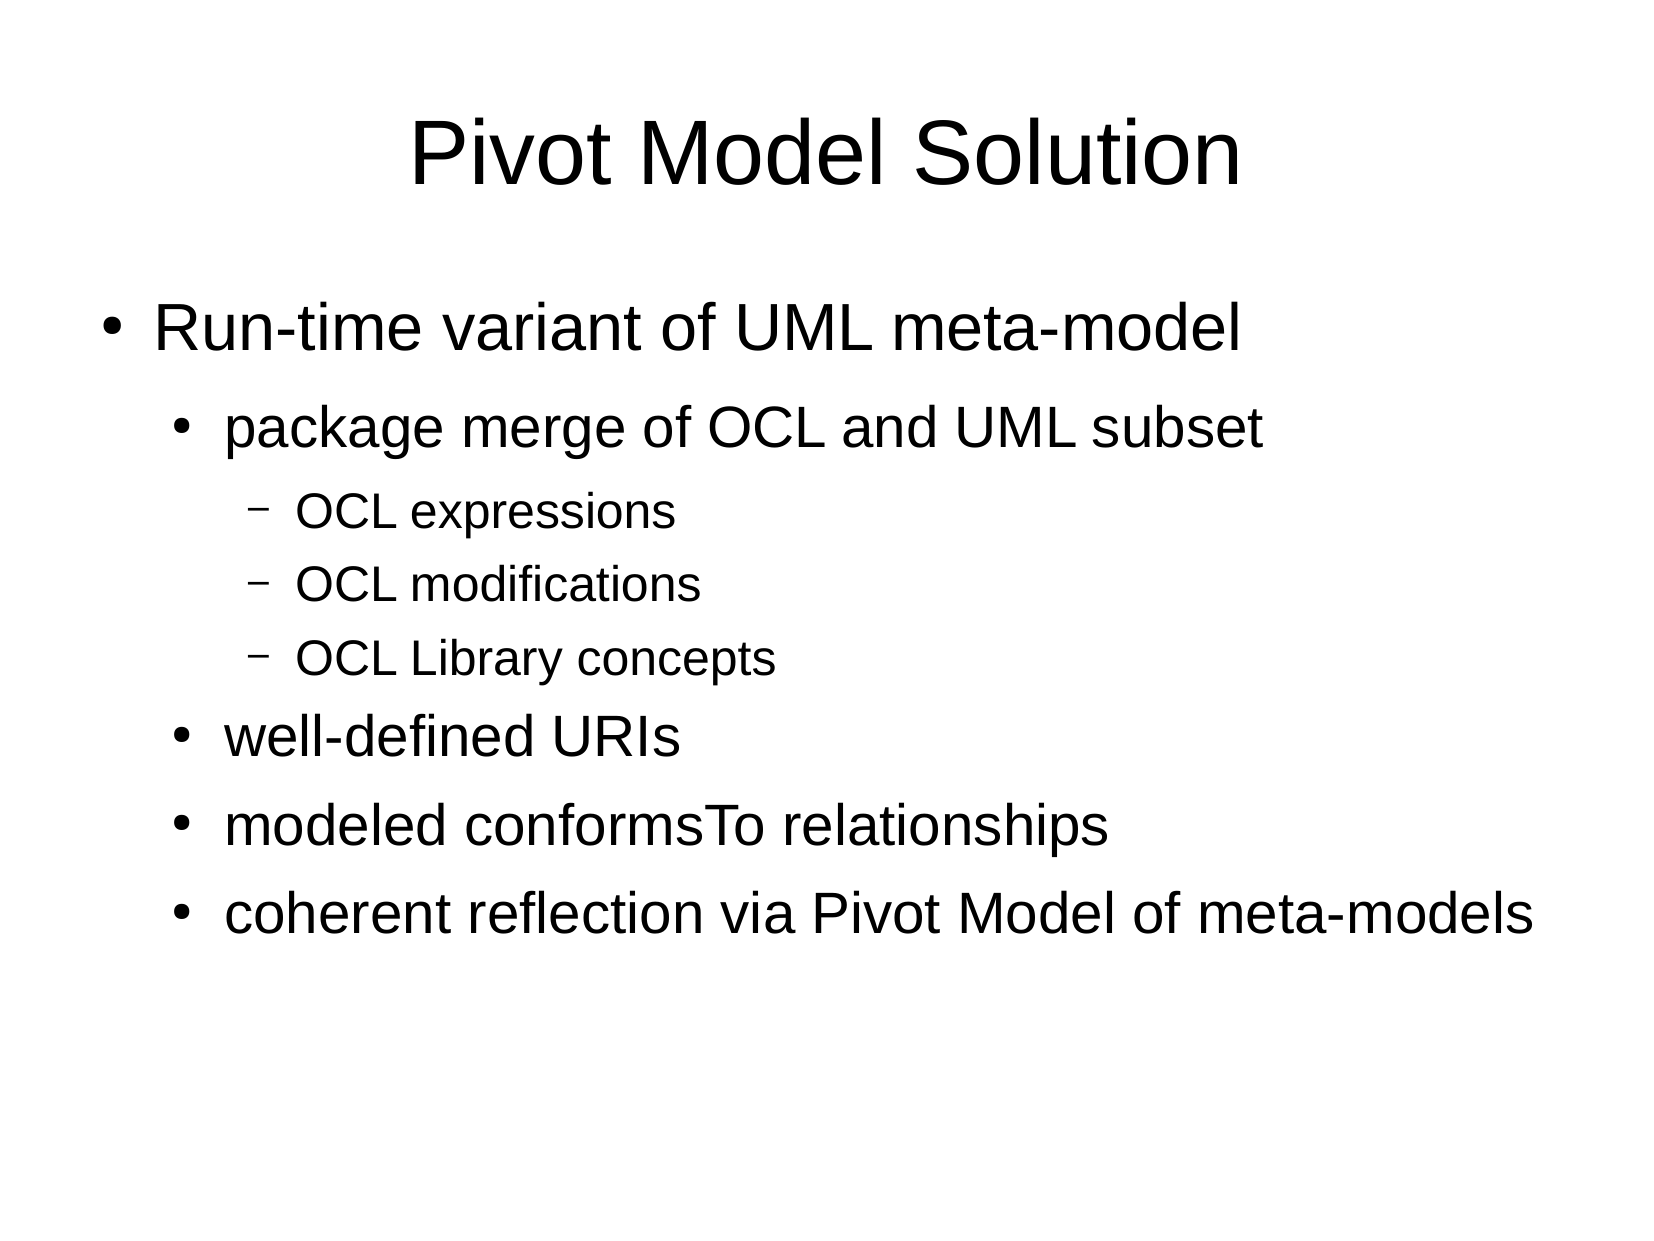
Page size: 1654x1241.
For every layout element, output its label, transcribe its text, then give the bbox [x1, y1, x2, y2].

title Pivot Model Solution [82, 56, 1571, 250]
list Run-time variant of UML meta-model package merge of OCL and UML subset OCL expressions OCL modifications OCL Library concepts well-defined URIs modeled conformsTo relationships coherent reflection via Pivot Model of meta-models [82, 290, 1571, 1094]
